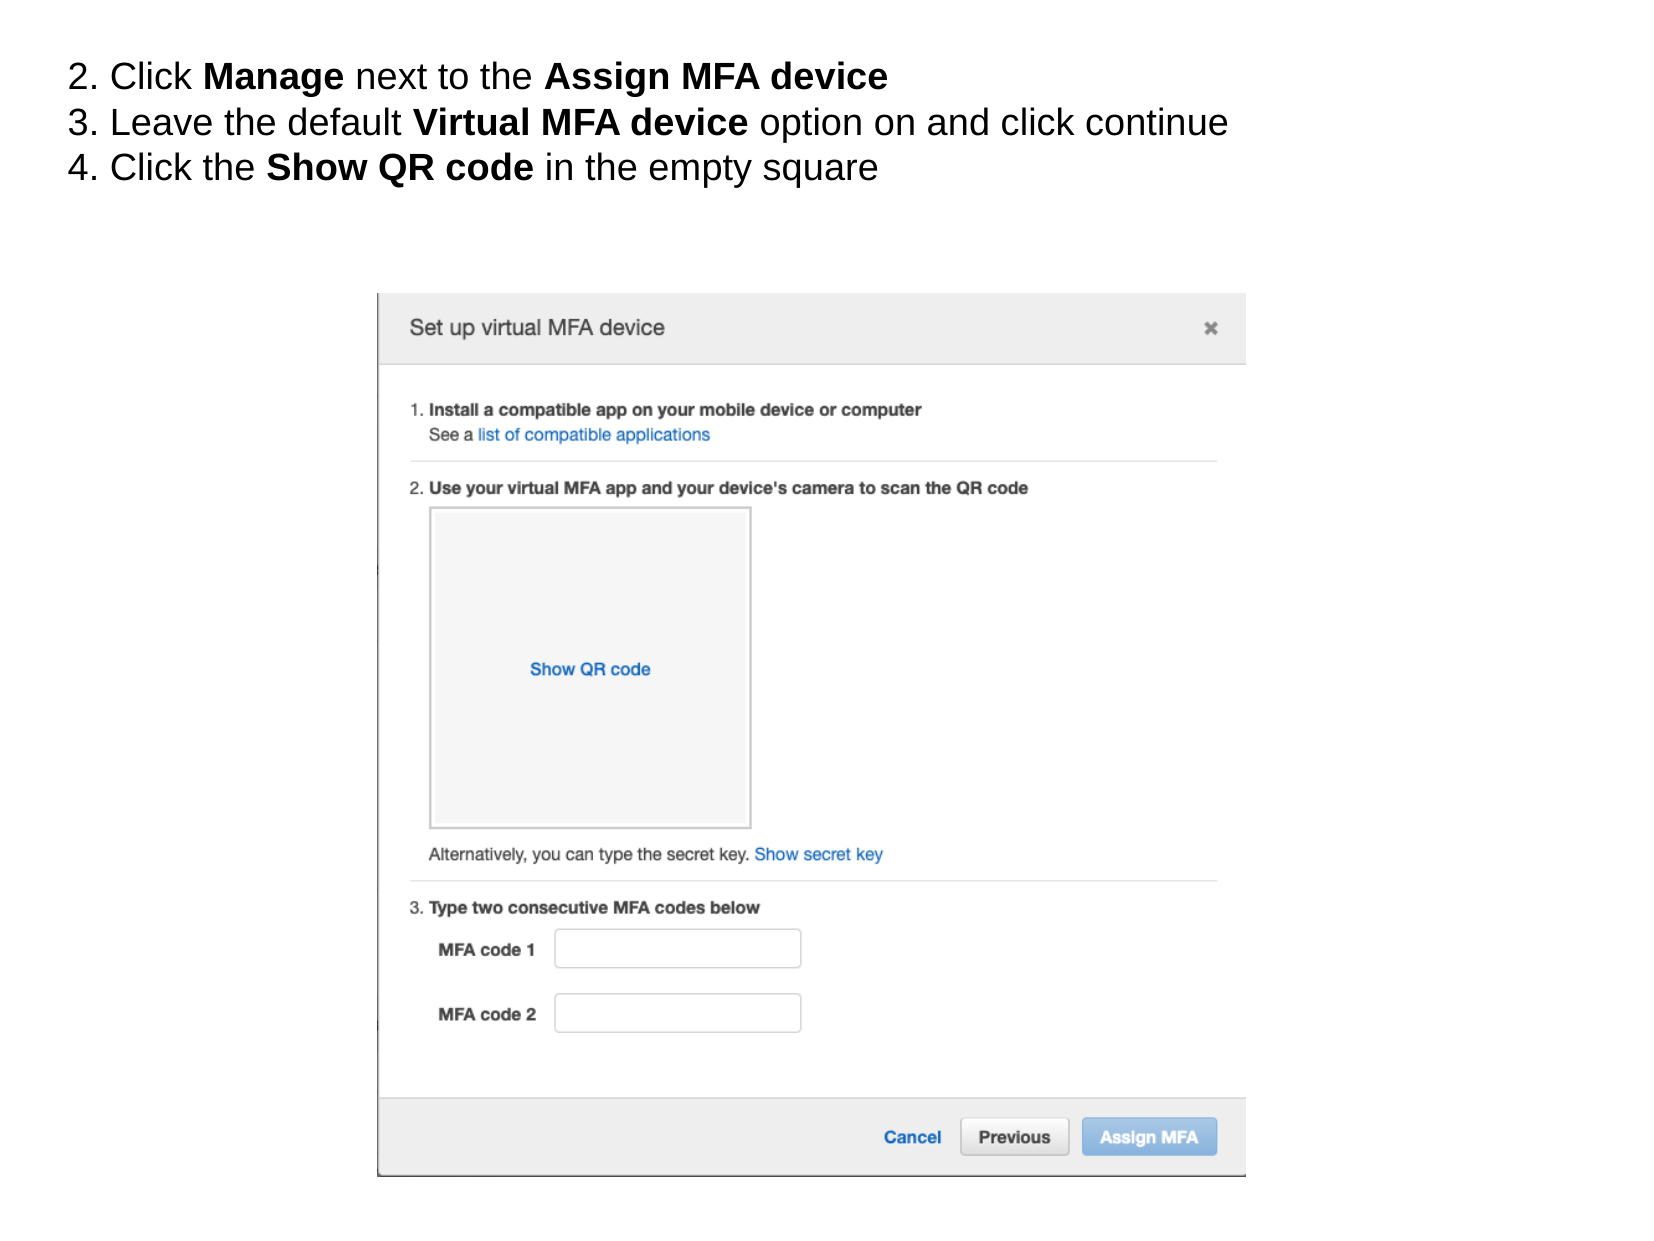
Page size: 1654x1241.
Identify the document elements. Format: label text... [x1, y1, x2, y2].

picture [377, 293, 1246, 1177]
list 2. Click Manage next to the Assign MFA device 3. Leave the default Virtual MFA device option on and click continue 4. Click the Show QR code in the empty square [67, 51, 1556, 191]
